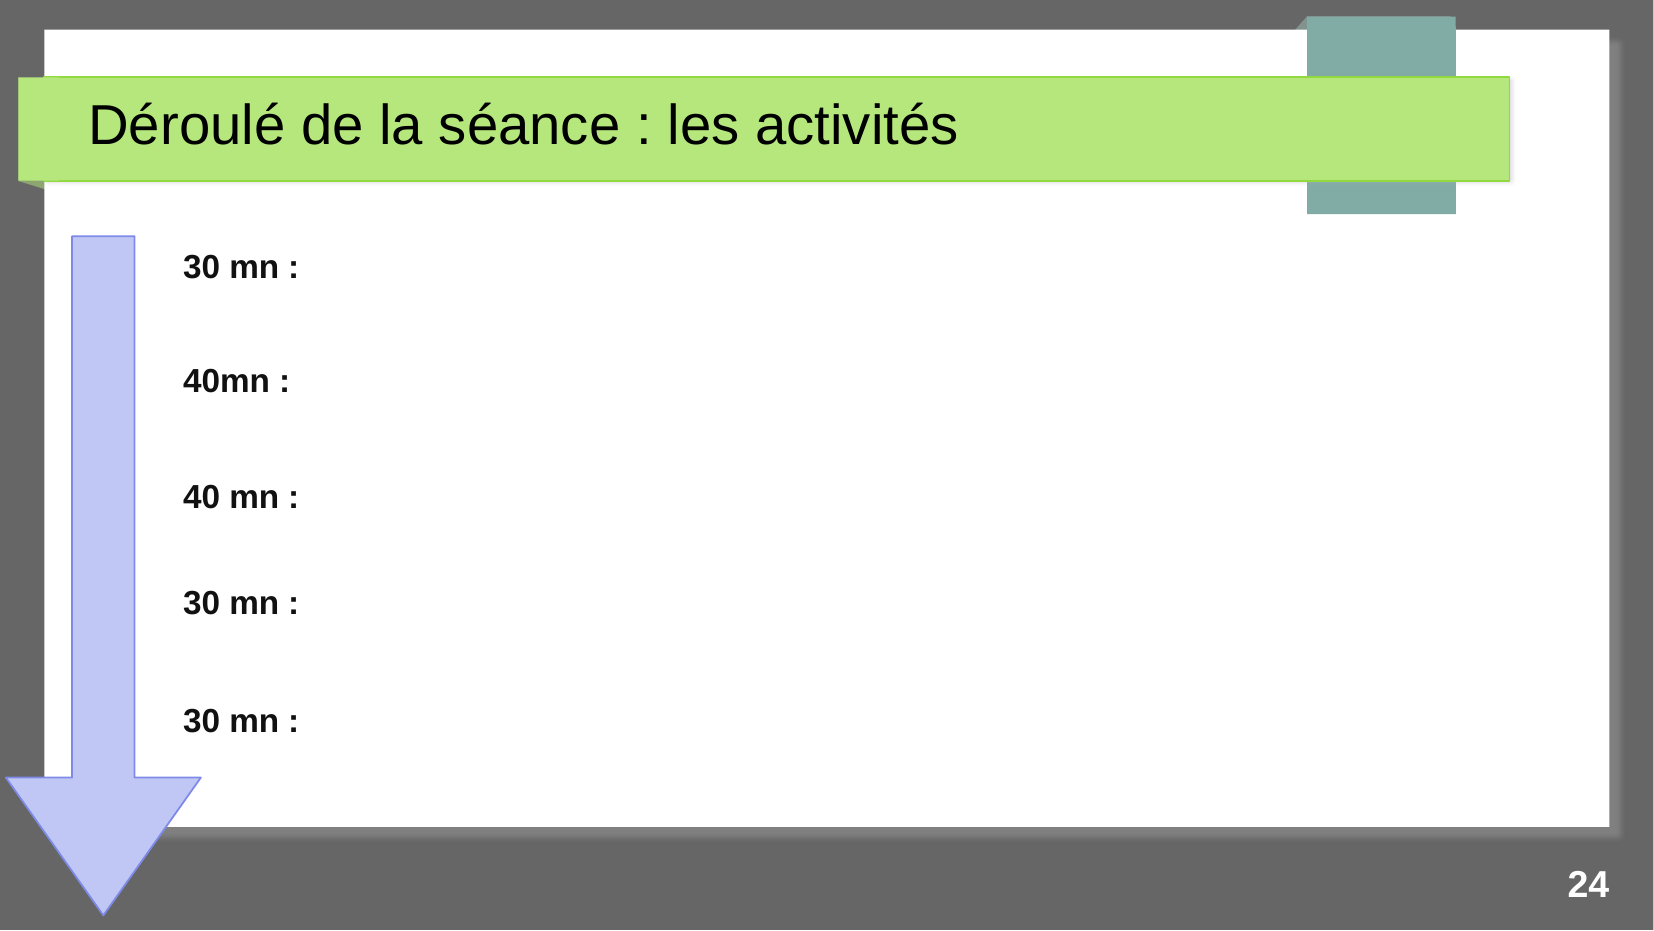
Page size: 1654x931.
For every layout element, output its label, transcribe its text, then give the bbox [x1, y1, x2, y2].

list 40 mn : [183, 472, 1654, 522]
list 40mn : [183, 356, 1654, 406]
list 30 mn : [183, 696, 1654, 746]
text_box [5, 236, 201, 916]
text_box <numéro> [974, 856, 1625, 916]
list 30 mn : [183, 578, 1654, 628]
list 30 mn : [183, 242, 1654, 292]
title Déroulé de la séance : les activités [88, 73, 1506, 178]
